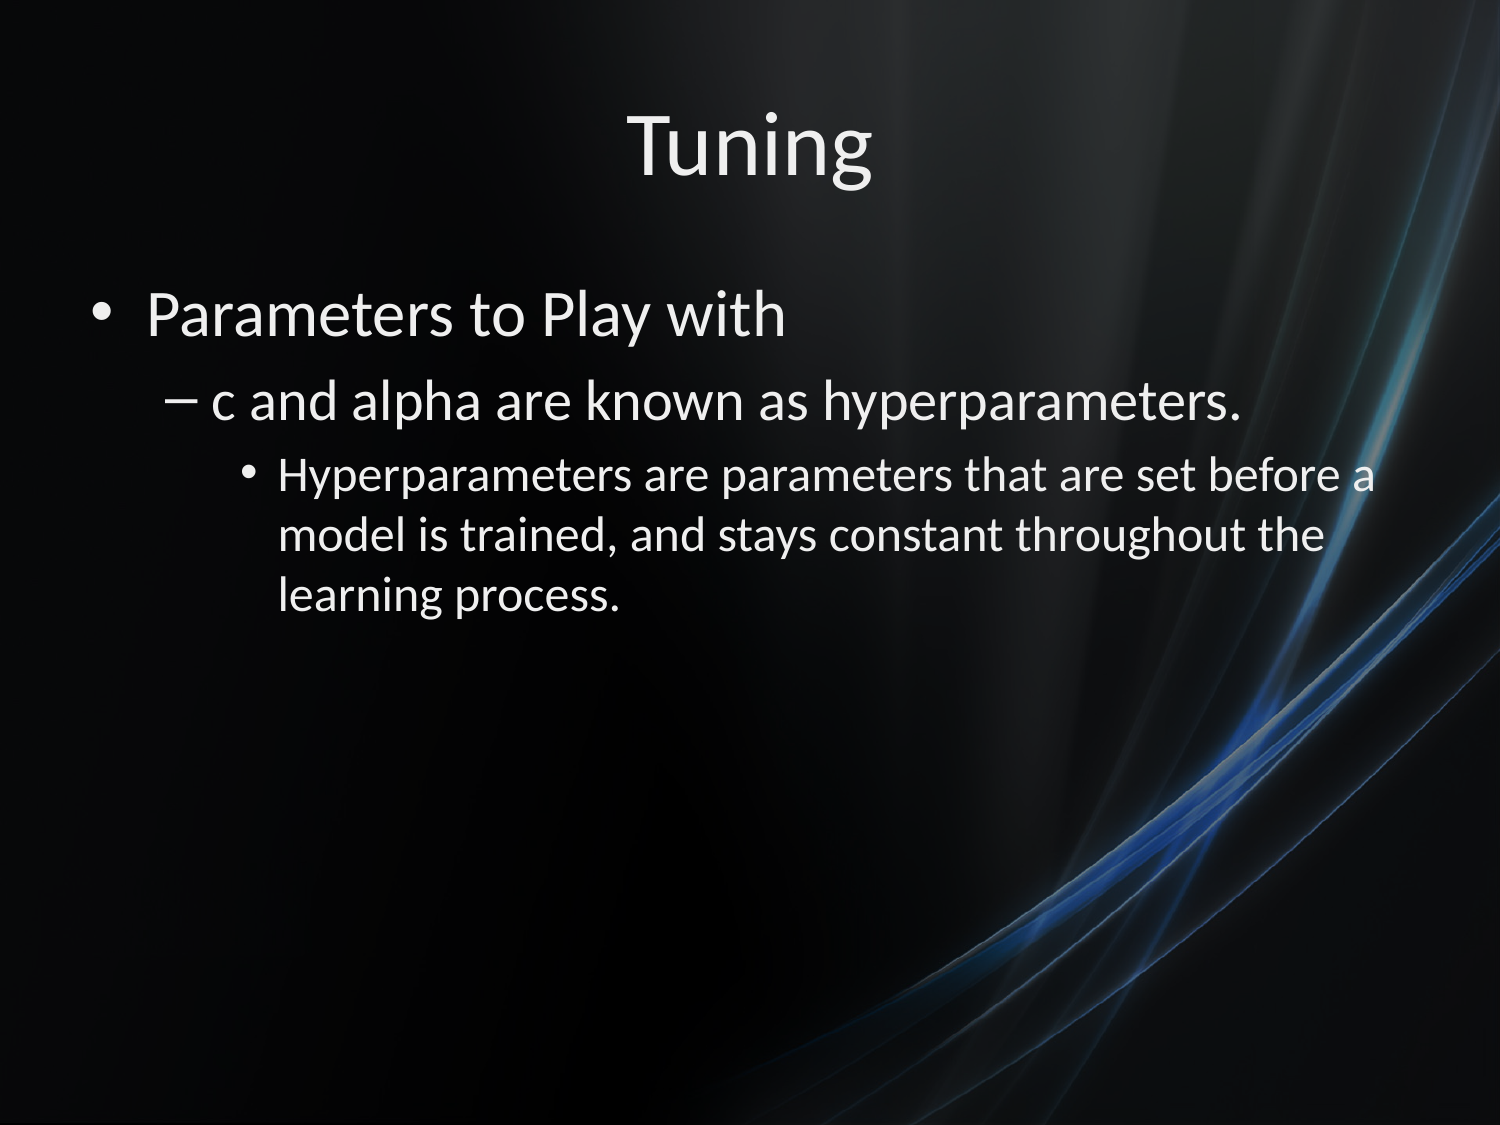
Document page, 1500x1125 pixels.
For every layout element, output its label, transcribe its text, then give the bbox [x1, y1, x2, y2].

title Tuning [75, 45, 1425, 233]
picture [0, 0, 1500, 1125]
list Parameters to Play with c and alpha are known as hyperparameters. Hyperparameters are parameters that are set before a model is trained, and stays constant throughout the learning process. [75, 262, 1425, 1005]
